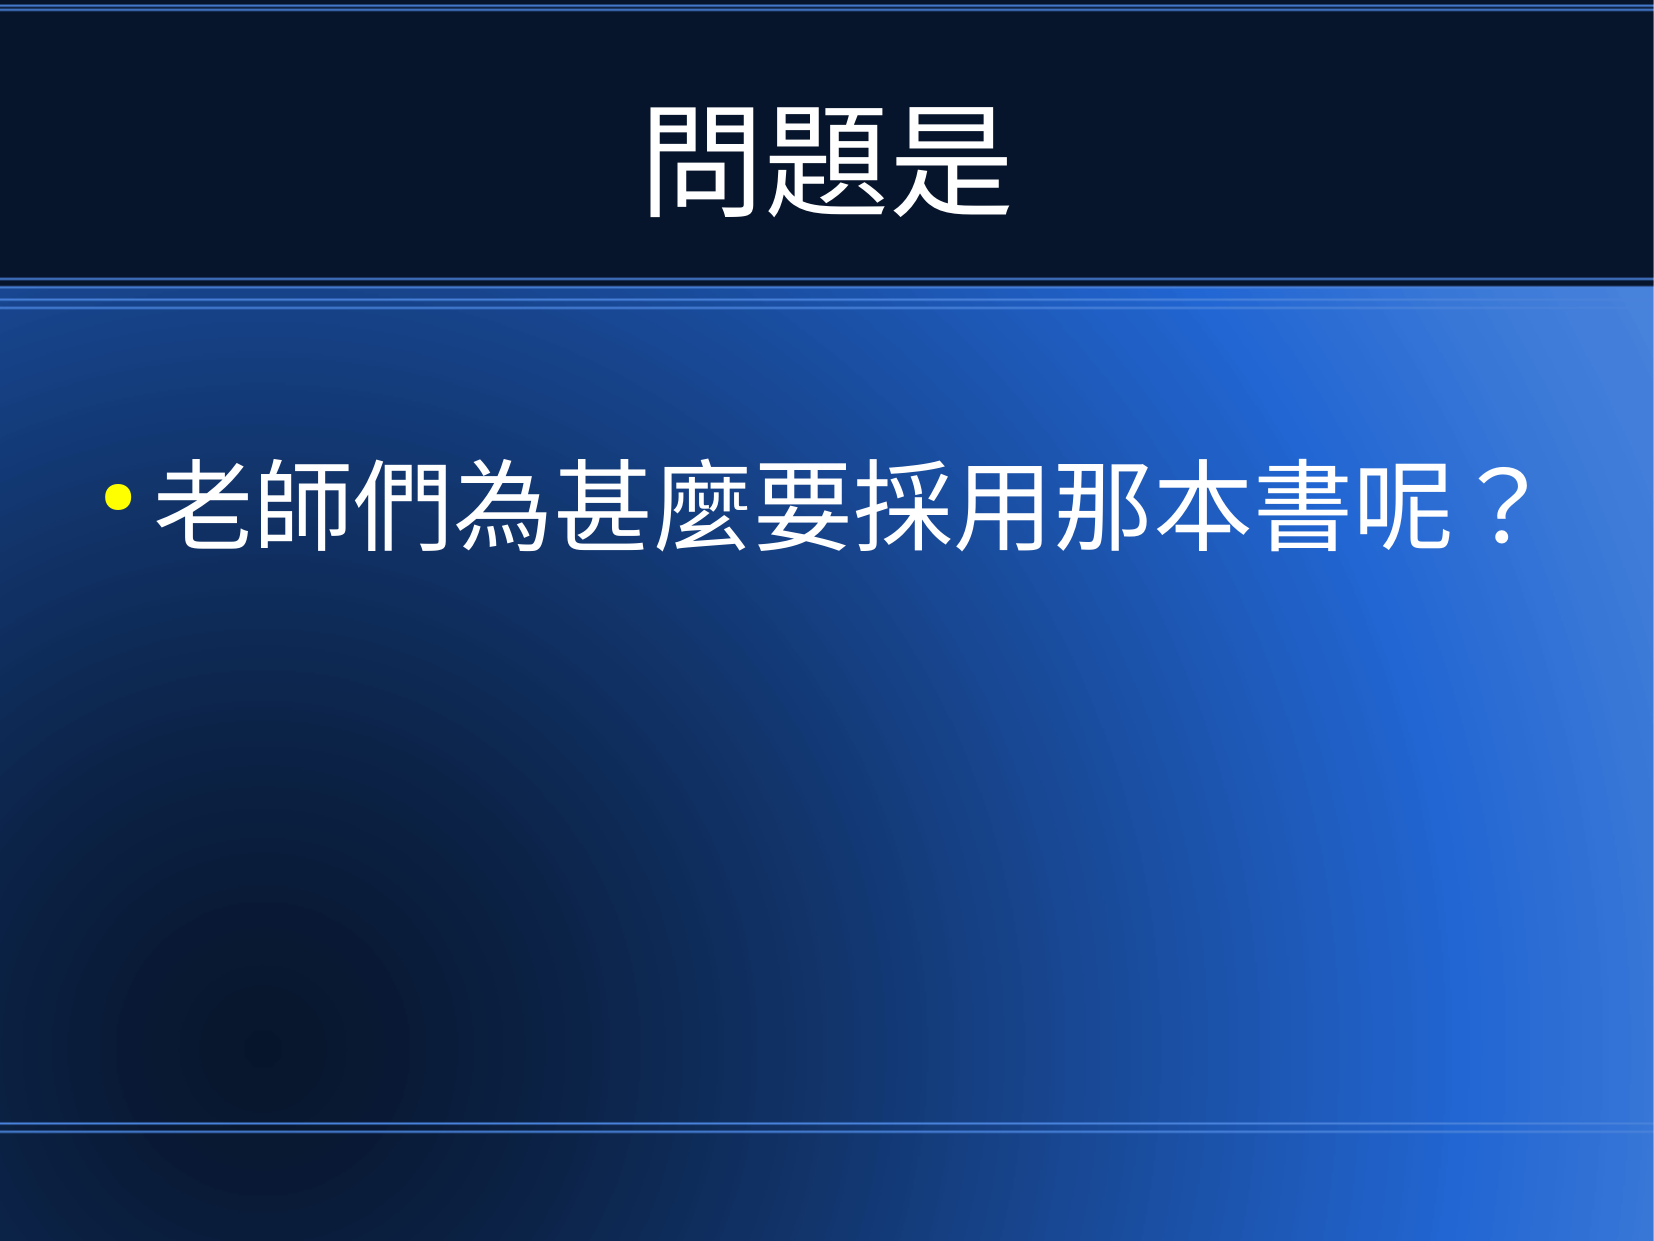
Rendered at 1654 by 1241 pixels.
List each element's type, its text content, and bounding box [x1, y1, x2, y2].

picture [0, 0, 1654, 1241]
list 老師們為甚麼要採用那本書呢？ [82, 355, 1571, 1241]
title 問題是 [82, 49, 1571, 257]
